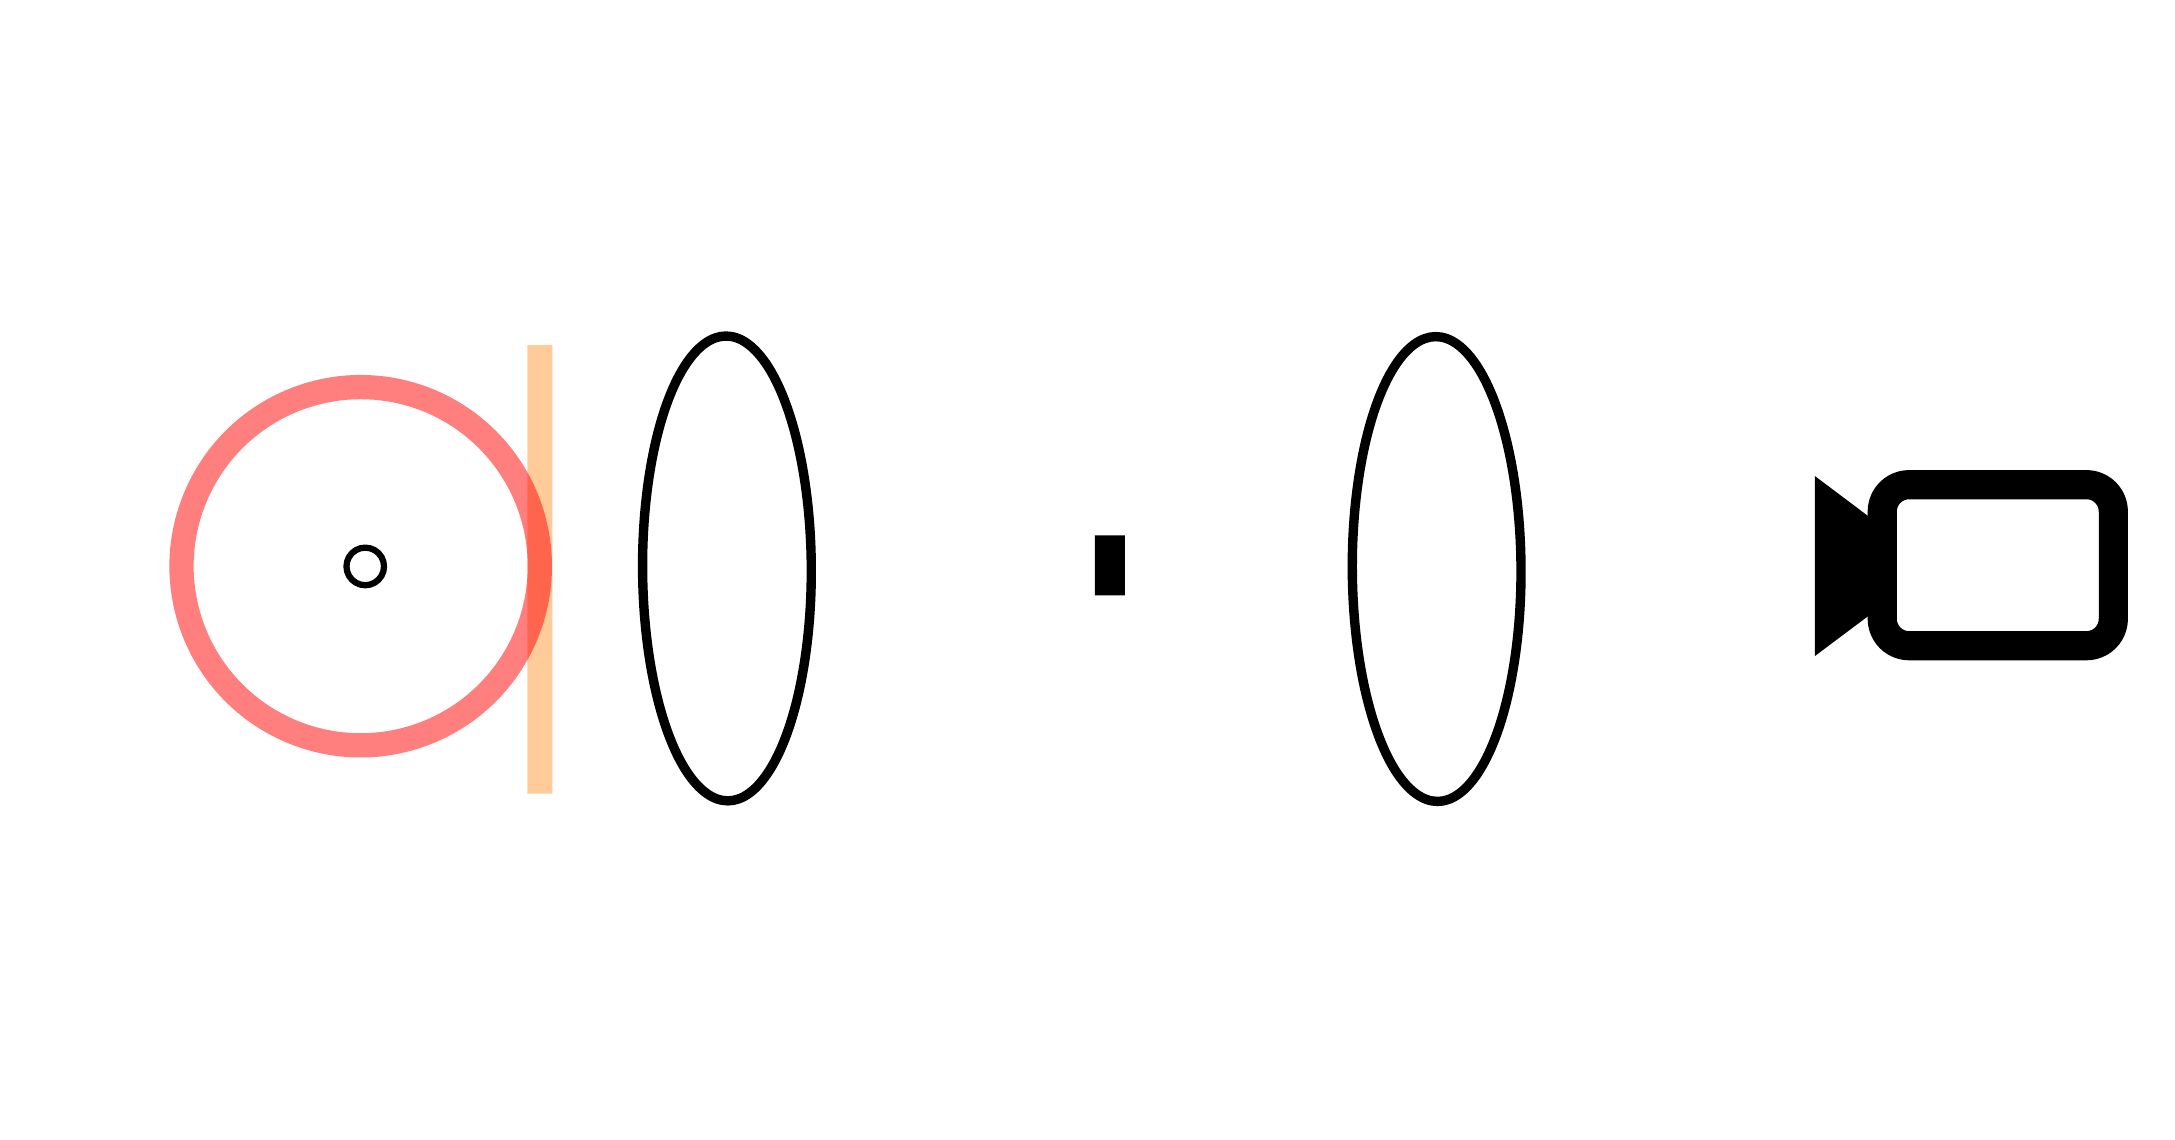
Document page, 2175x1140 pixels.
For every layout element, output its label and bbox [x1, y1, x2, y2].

text_box [1814, 476, 1875, 657]
text_box [1352, 336, 1522, 802]
text_box [1882, 484, 2114, 646]
text_box [1094, 535, 1125, 596]
text_box [169, 374, 552, 758]
text_box [642, 336, 812, 801]
